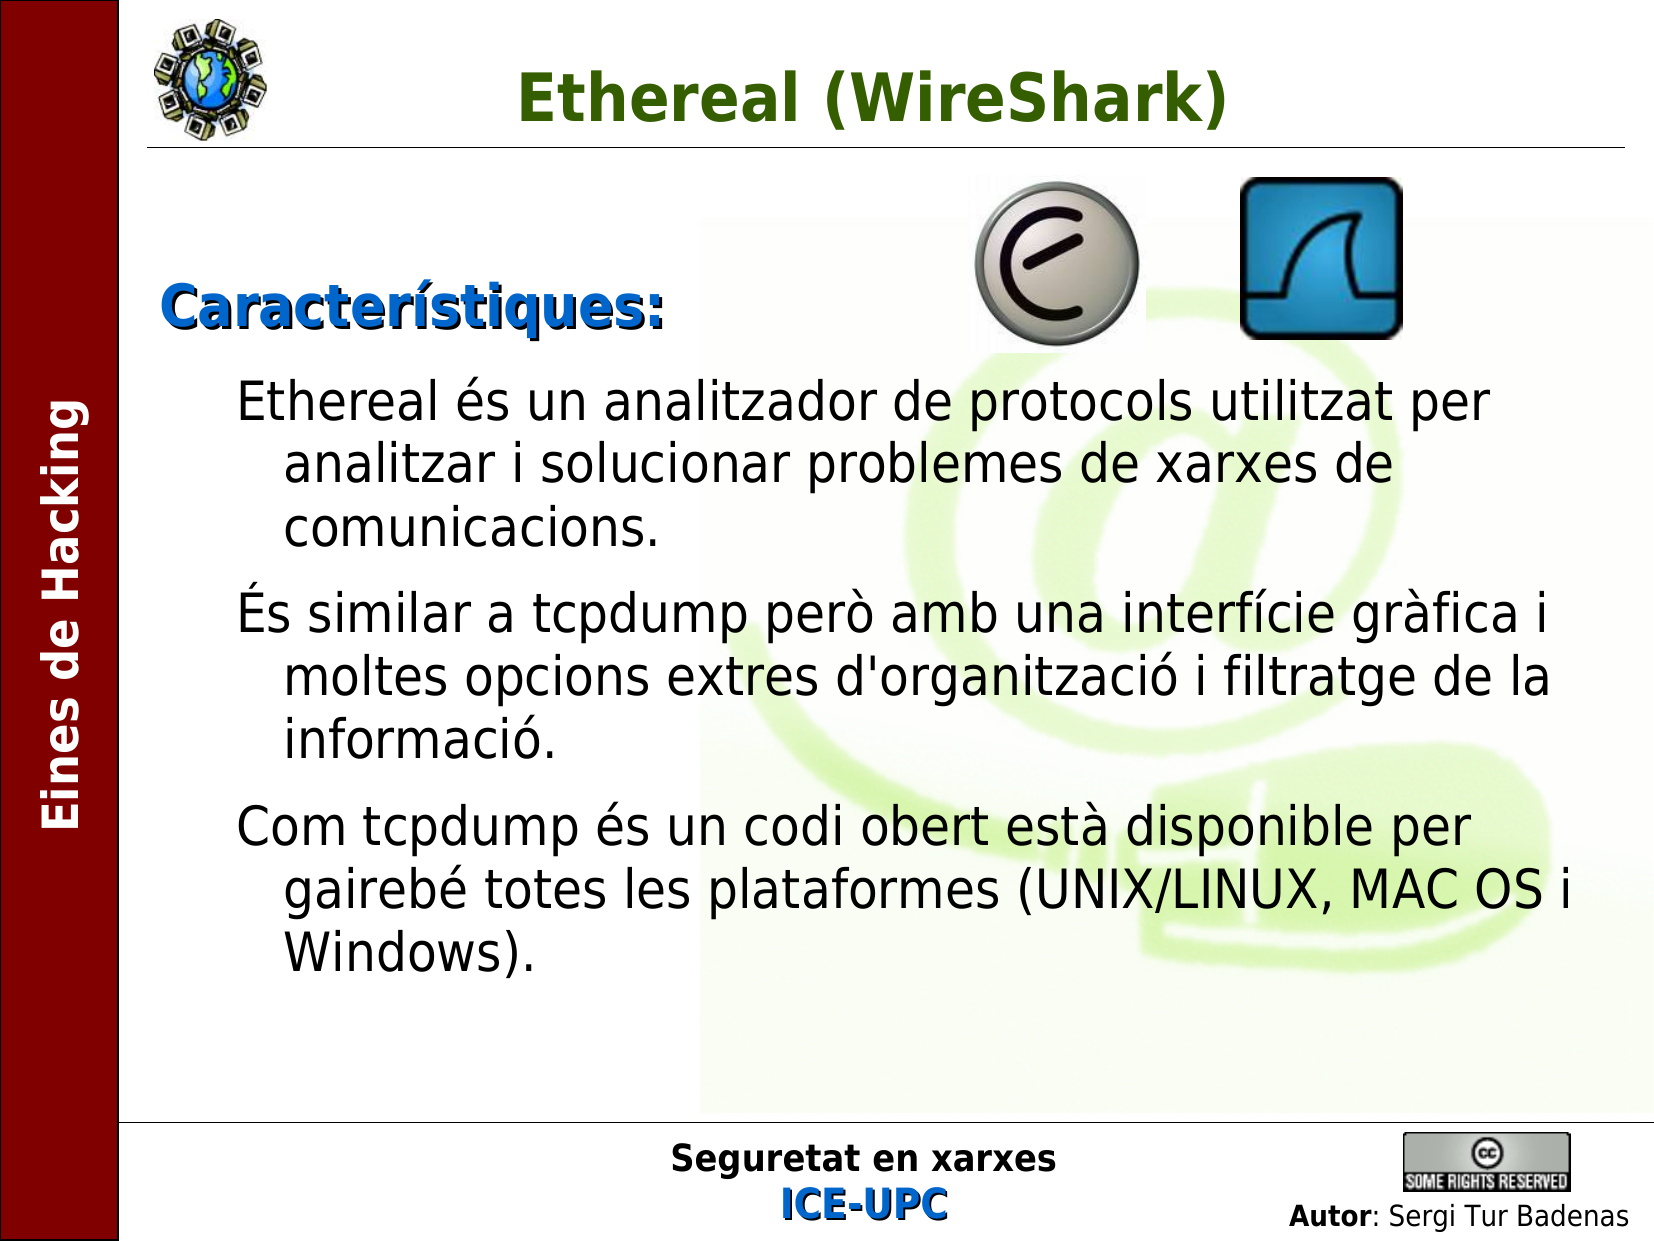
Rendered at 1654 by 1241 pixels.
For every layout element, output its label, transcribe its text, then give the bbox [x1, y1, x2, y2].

list Característiques: Ethereal és un analitzador de protocols utilitzat per analitzar i solucionar problemes de xarxes de comunicacions. És similar a tcpdump però amb una interfície gràfica i moltes opcions extres d'organització i filtratge de la informació. Com tcpdump és un codi obert està disponible per gairebé totes les plataformes (UNIX/LINUX, MAC OS i Windows). [141, 272, 1630, 1123]
picture [700, 175, 1654, 1113]
picture [154, 19, 268, 49]
picture [1403, 1132, 1571, 1192]
title Ethereal (WireShark) [129, 49, 1619, 148]
